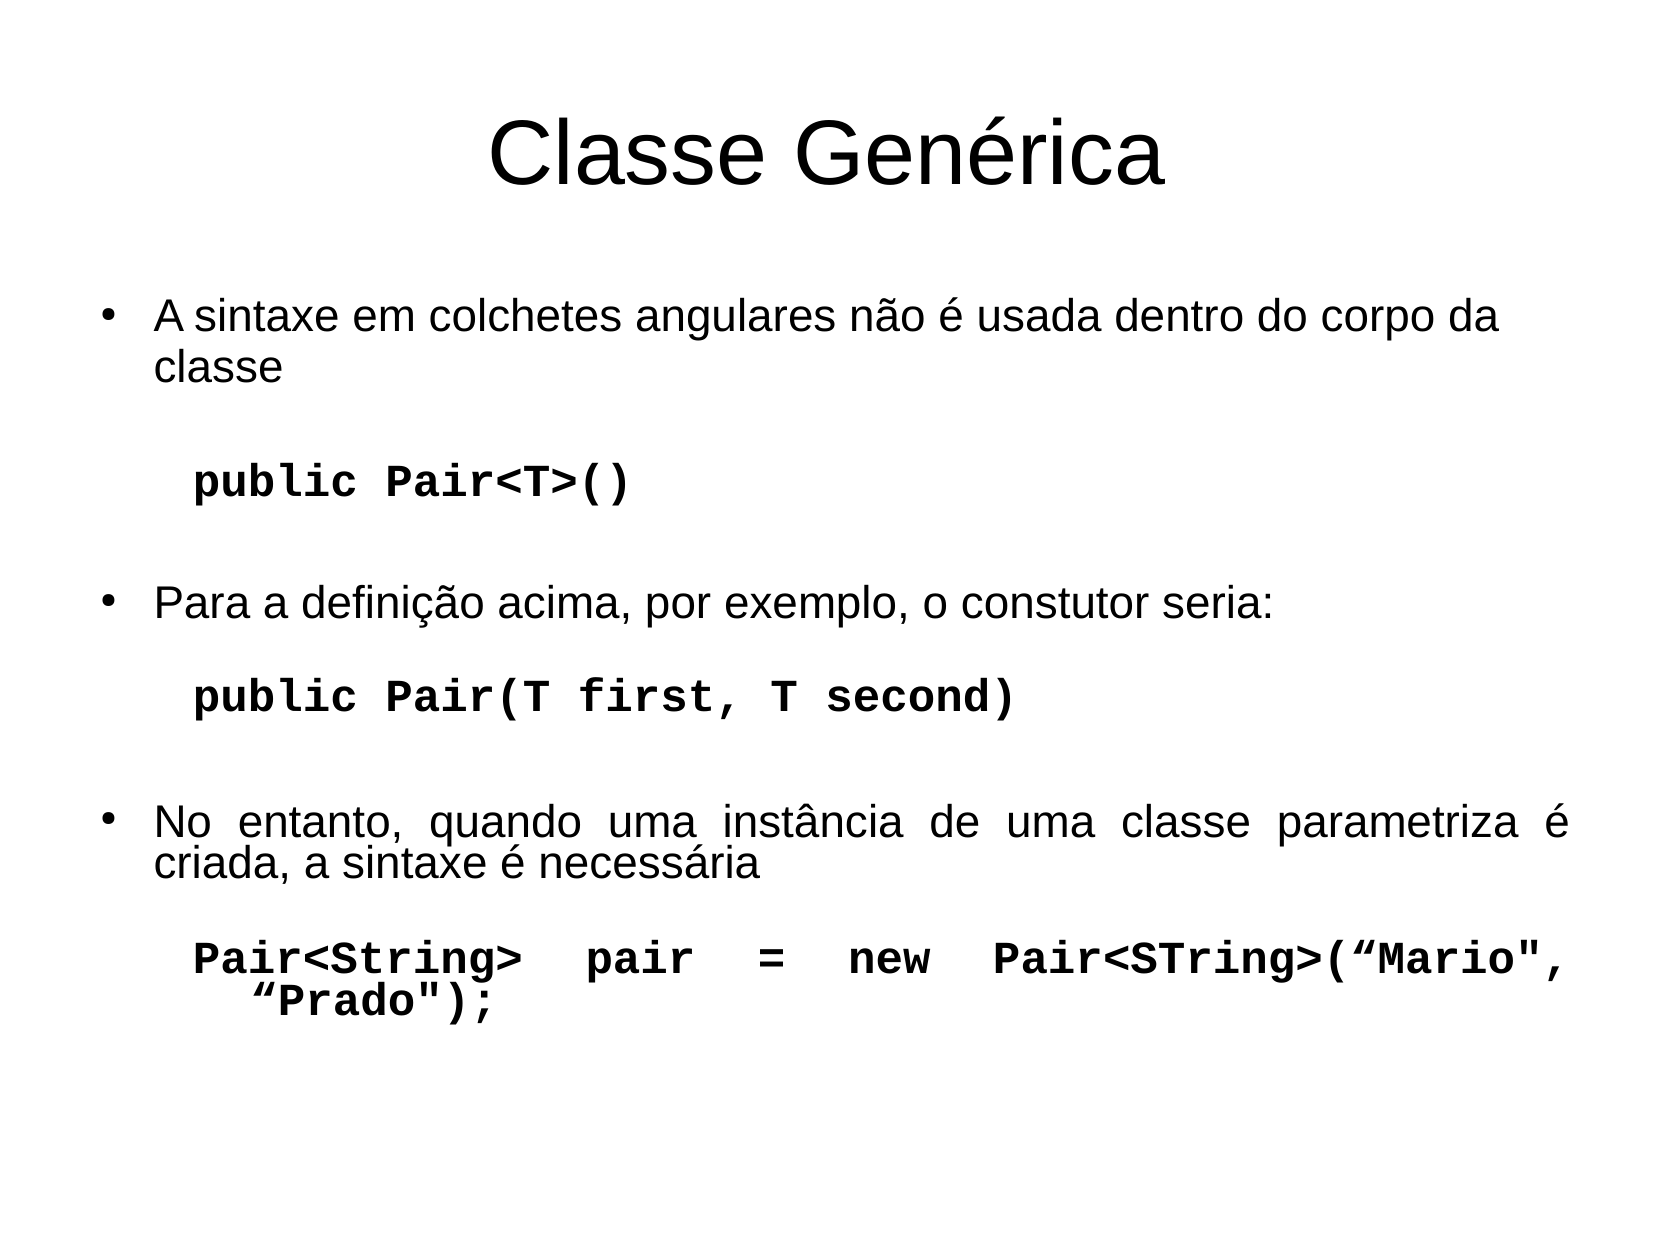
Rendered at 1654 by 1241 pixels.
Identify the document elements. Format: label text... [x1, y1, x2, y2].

list A sintaxe em colchetes angulares não é usada dentro do corpo da classe public Pair<T>() Para a definição acima, por exemplo, o constutor seria: public Pair(T first, T second) No entanto, quando uma instância de uma classe parametriza é criada, a sintaxe é necessária Pair<String> pair = new Pair<STring>(“Mario", “Prado"); [82, 290, 1571, 1022]
title Classe Genérica [82, 49, 1571, 257]
